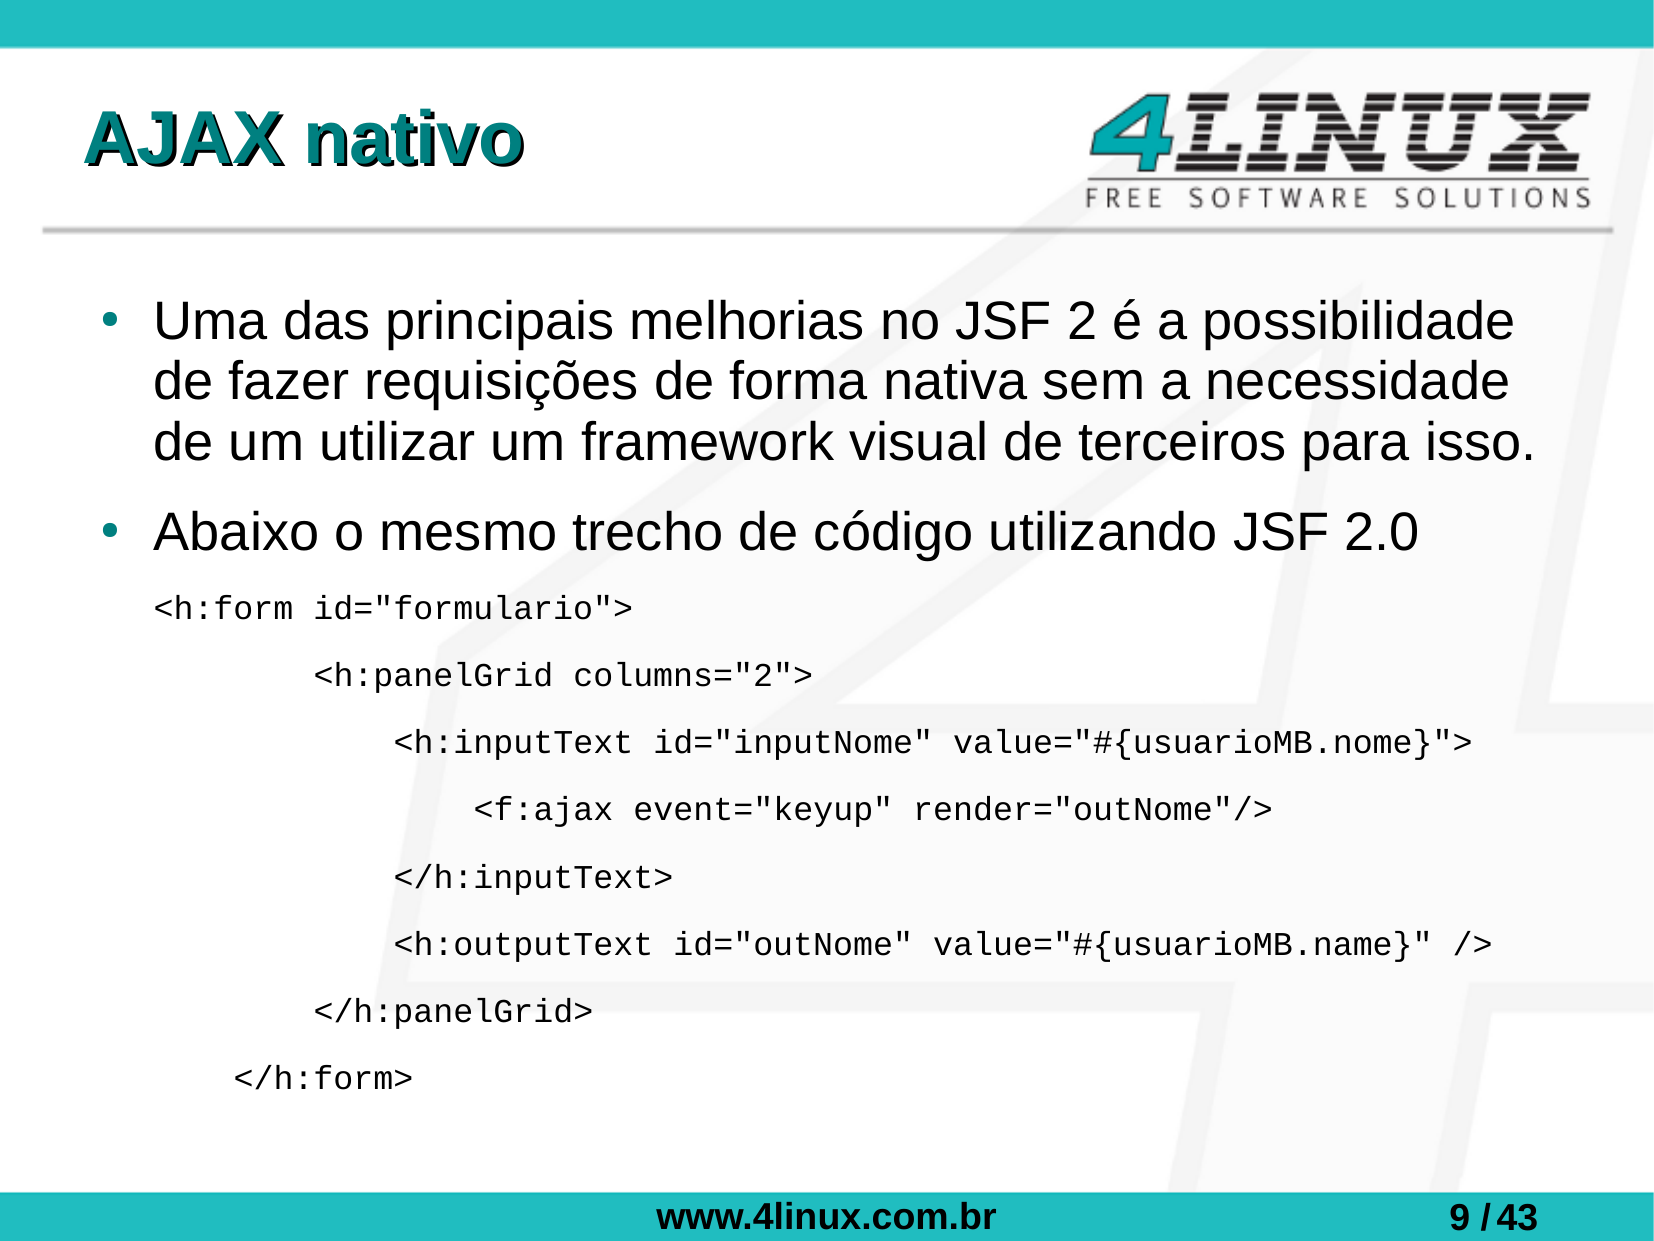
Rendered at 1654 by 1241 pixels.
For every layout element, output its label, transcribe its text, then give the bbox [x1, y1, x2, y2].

title AJAX nativo [82, 49, 1051, 226]
list Uma das principais melhorias no JSF 2 é a possibilidade de fazer requisições de forma nativa sem a necessidade de um utilizar um framework visual de terceiros para isso. Abaixo o mesmo trecho de código utilizando JSF 2.0 <h:form id="formulario"> <h:panelGrid columns="2"> <h:inputText id="inputNome" value="#{usuarioMB.nome}"> <f:ajax event="keyup" render="outNome"/> </h:inputText> <h:outputText id="outNome" value="#{usuarioMB.name}" /> </h:panelGrid> </h:form> [82, 290, 1571, 1163]
picture [0, 0, 1654, 1241]
